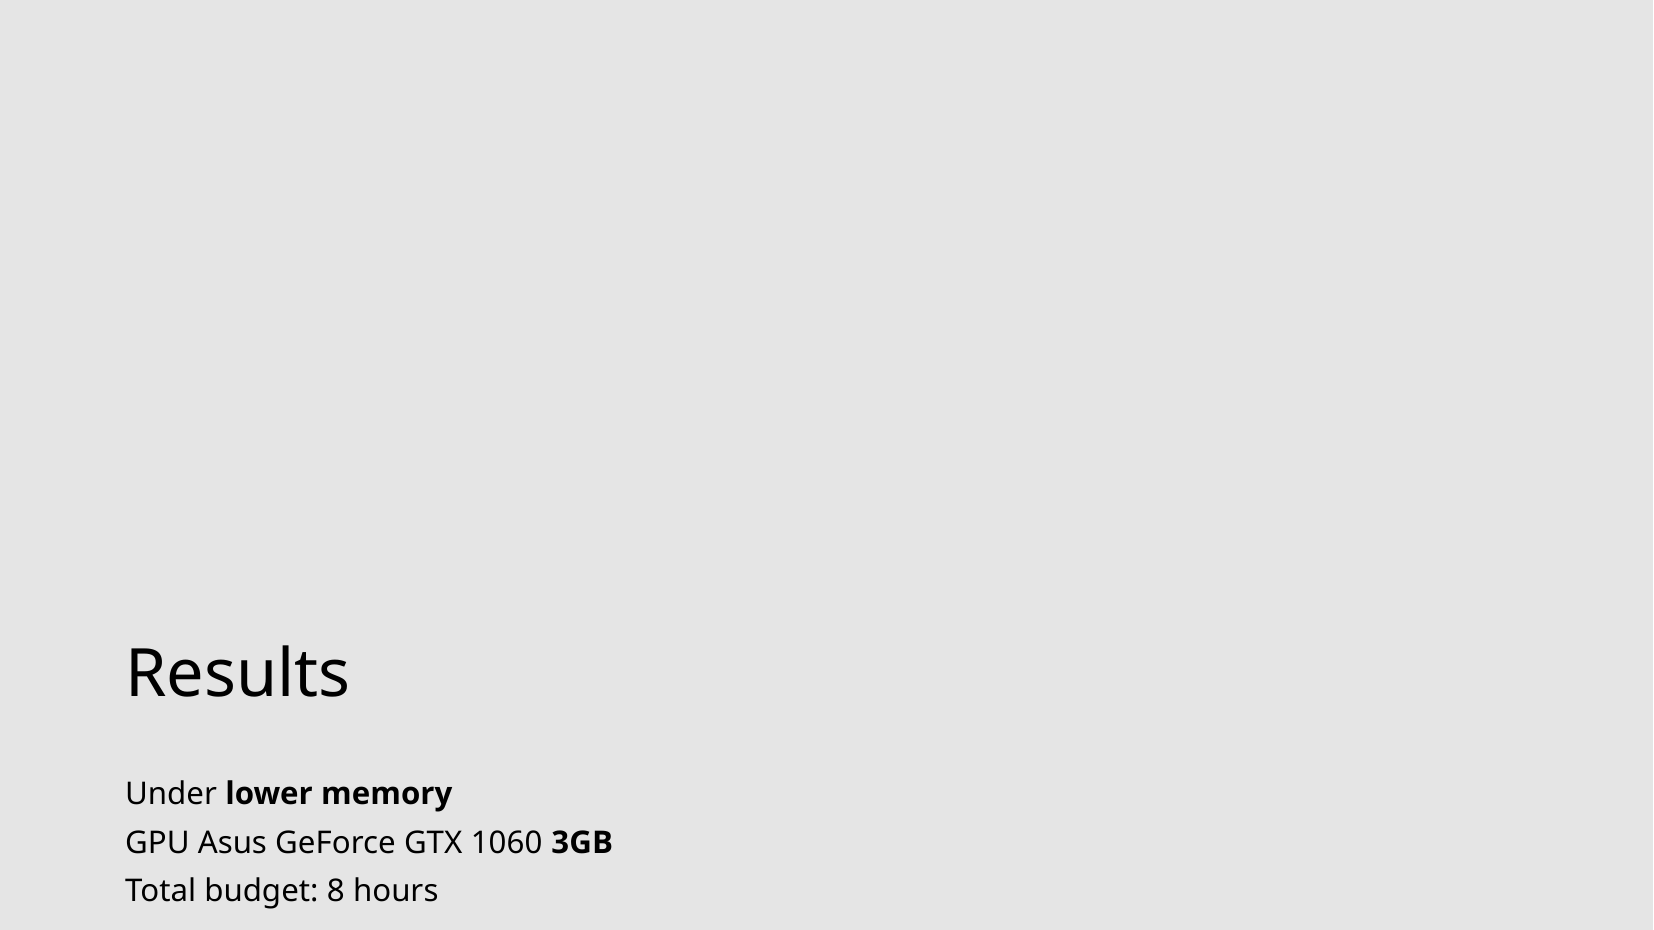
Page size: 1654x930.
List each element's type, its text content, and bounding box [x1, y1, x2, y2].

text_box Results Under lower memory GPU Asus GeForce GTX 1060 3GB Total budget: 8 hours [110, 617, 720, 873]
